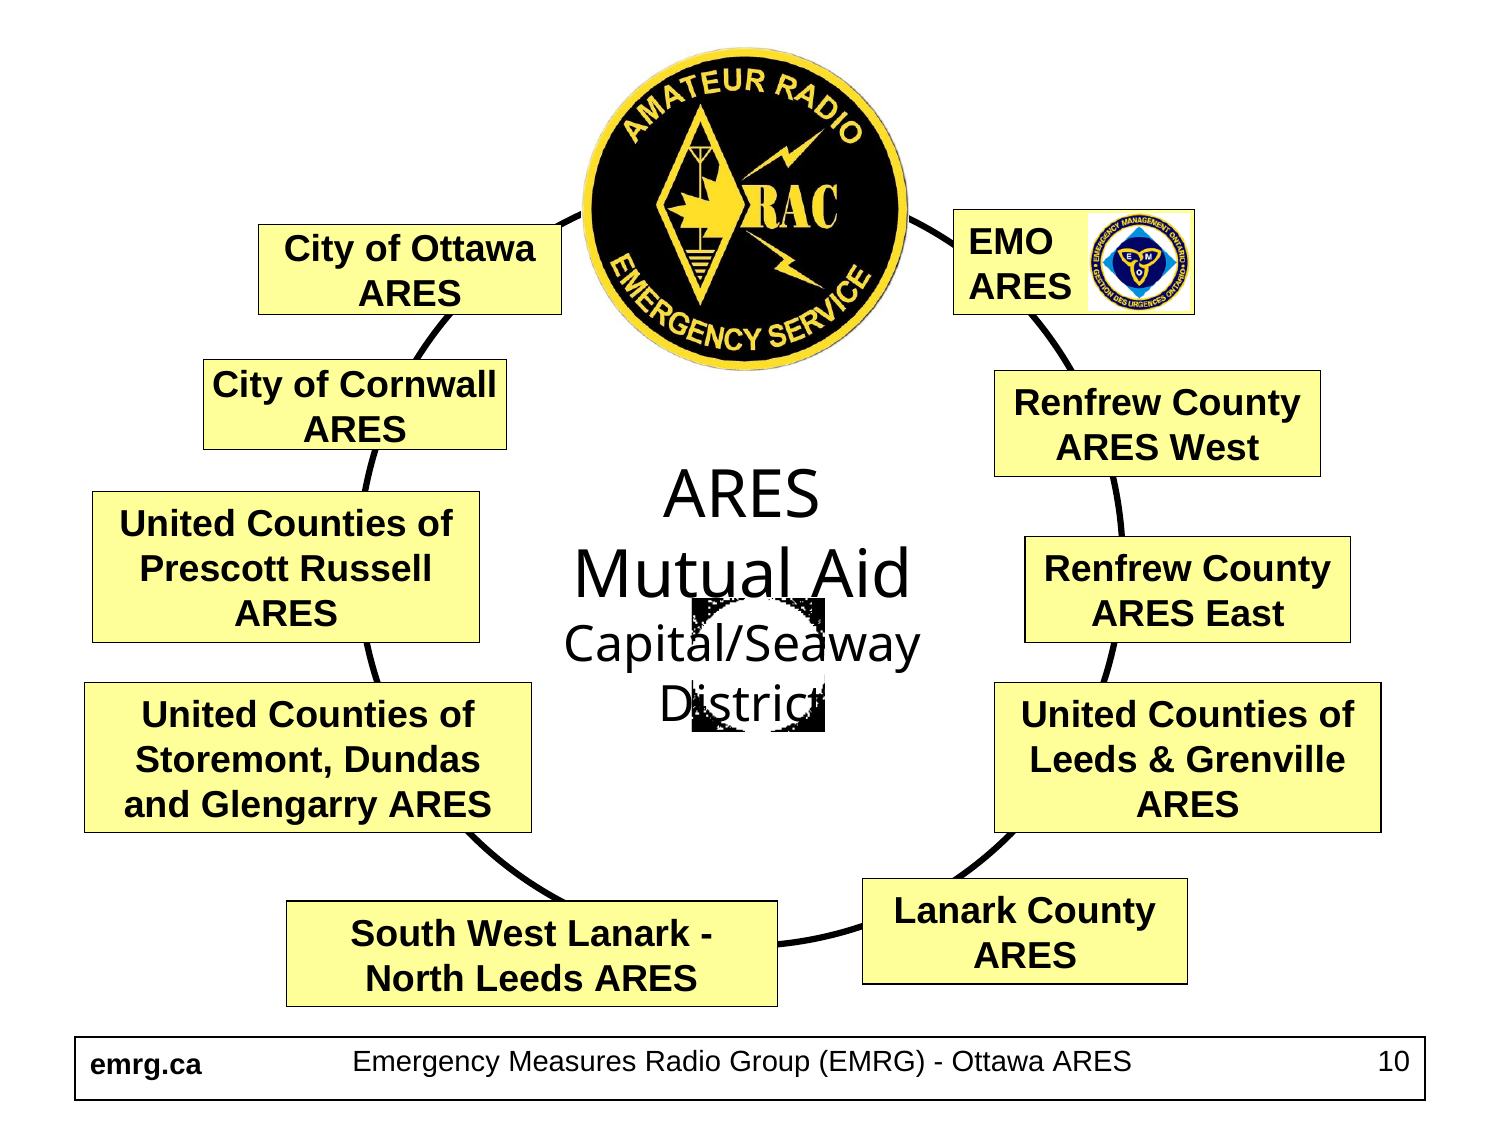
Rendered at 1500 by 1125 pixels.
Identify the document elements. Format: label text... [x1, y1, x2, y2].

text_box EMO ARES [953, 209, 1195, 315]
text_box City of Cornwall ARES [203, 359, 507, 450]
text_box United Counties of Leeds & Grenville ARES [994, 682, 1382, 833]
text_box City of Ottawa ARES [258, 224, 562, 315]
text_box Renfrew County ARES East [1025, 536, 1351, 643]
text_box South West Lanark - North Leeds ARES [286, 901, 778, 1007]
text_box ARES Mutual Aid Capital/Seaway District [563, 451, 922, 731]
picture [1088, 213, 1190, 311]
text_box Lanark County ARES [862, 878, 1188, 984]
text_box Renfrew County ARES West [994, 370, 1321, 477]
picture [581, 46, 909, 371]
text_box United Counties of Prescott Russell ARES [92, 491, 480, 643]
text_box United Counties of Storemont, Dundas and Glengarry ARES [84, 682, 532, 833]
